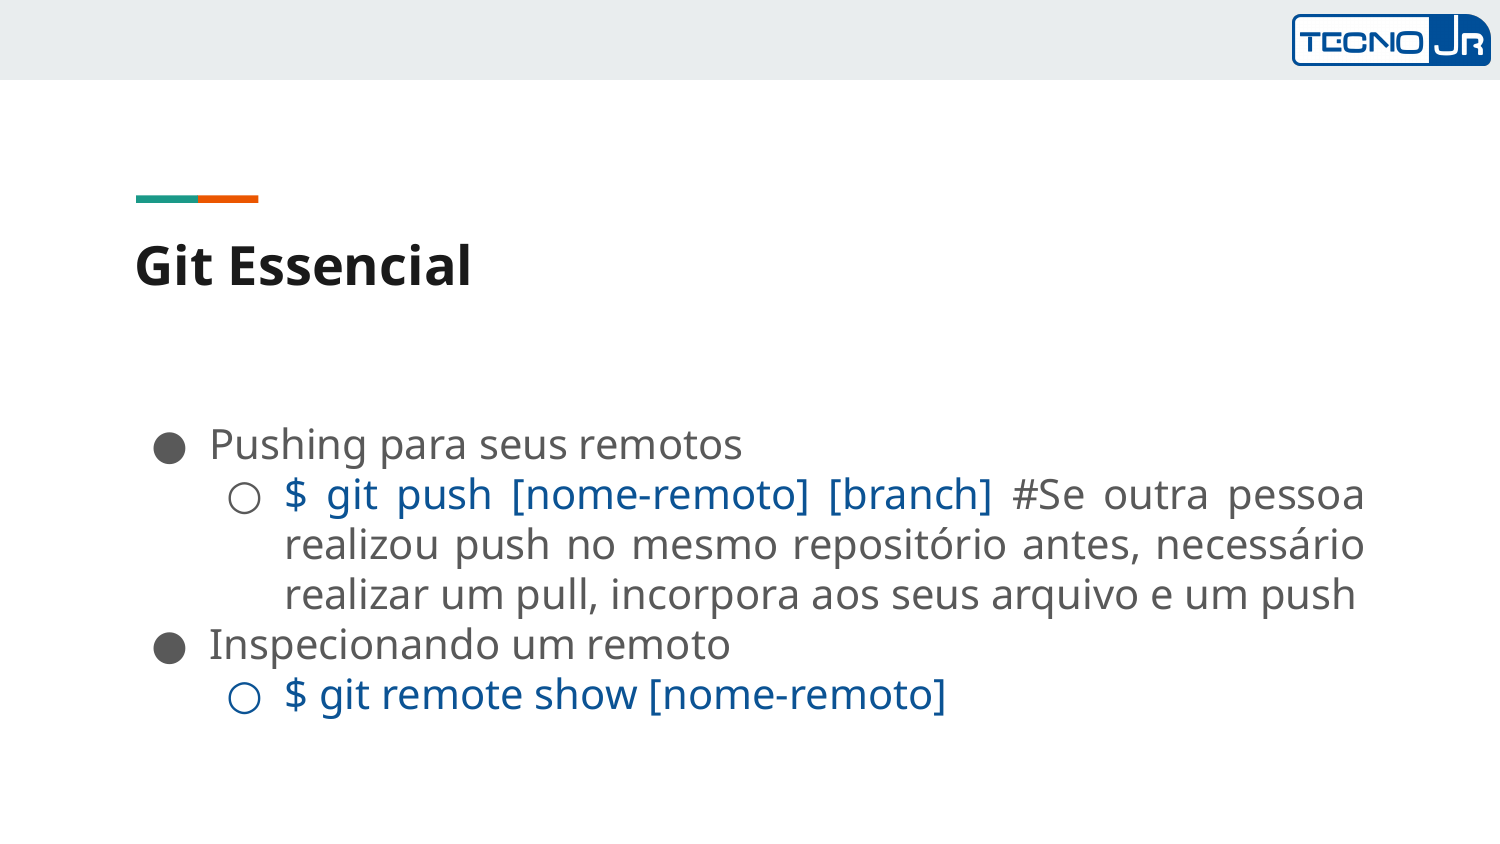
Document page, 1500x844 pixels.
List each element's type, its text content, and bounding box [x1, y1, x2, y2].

picture [1292, 14, 1491, 66]
list Pushing para seus remotos $ git push [nome-remoto] [branch] #Se outra pessoa realizou push no mesmo repositório antes, necessário realizar um pull, incorpora aos seus arquivo e um push Inspecionando um remoto $ git remote show [nome-remoto] [119, 341, 1381, 796]
title Git Essencial [119, 216, 1381, 305]
